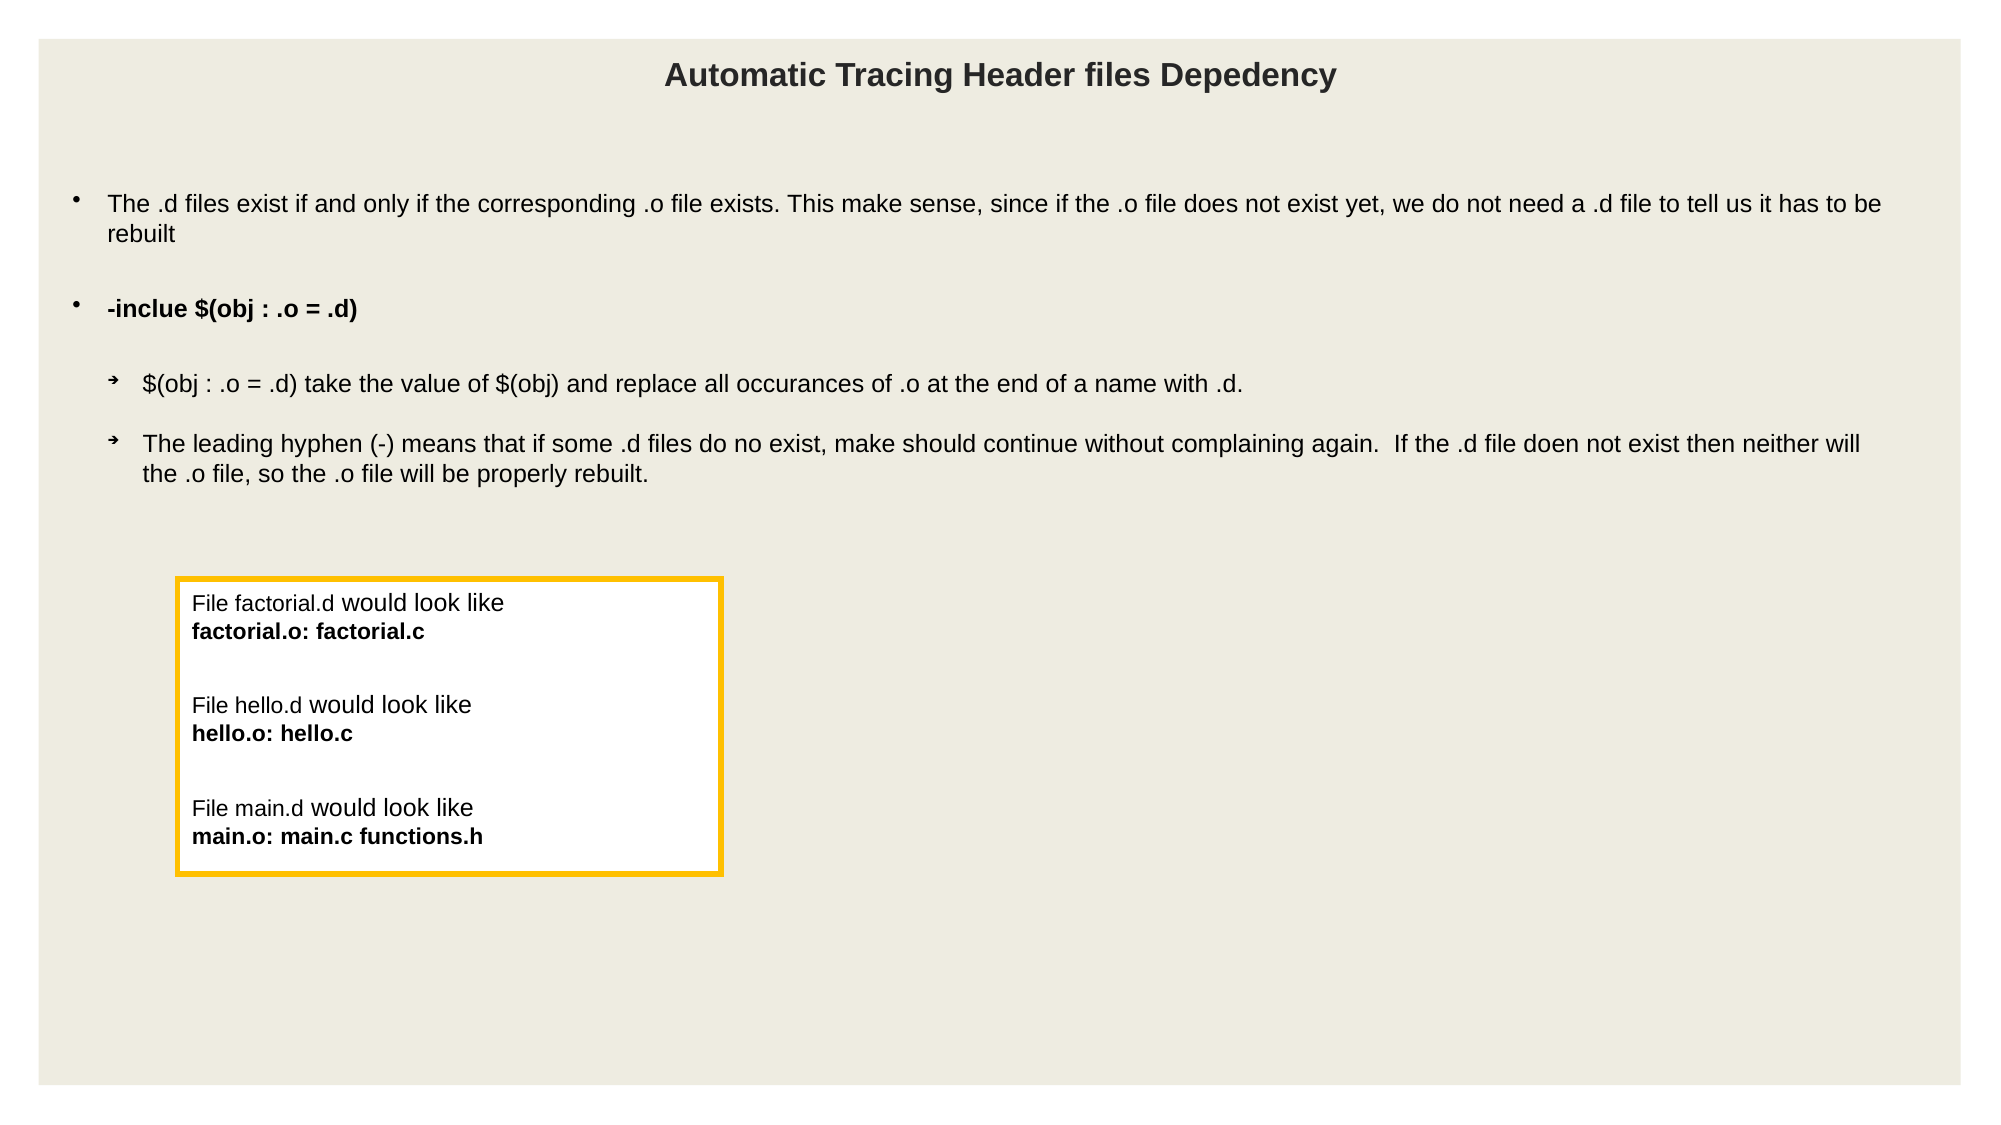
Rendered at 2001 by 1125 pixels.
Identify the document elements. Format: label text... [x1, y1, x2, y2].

text_box The .d files exist if and only if the corresponding .o file exists. This make sense, since if the .o file does not exist yet, we do not need a .d file to tell us it has to be rebuilt -inclue $(obj : .o = .d) $(obj : .o = .d) take the value of $(obj) and replace all occurances of .o at the end of a name with .d. The leading hyphen (-) means that if some .d files do no exist, make should continue without complaining again. If the .d file doen not exist then neither will the .o file, so the .o file will be properly rebuilt. [57, 120, 1944, 1087]
text_box Automatic Tracing Header files Depedency [39, 39, 1963, 106]
text_box File factorial.d would look like factorial.o: factorial.c File hello.d would look like hello.o: hello.c File main.d would look like main.o: main.c functions.h [177, 579, 722, 875]
